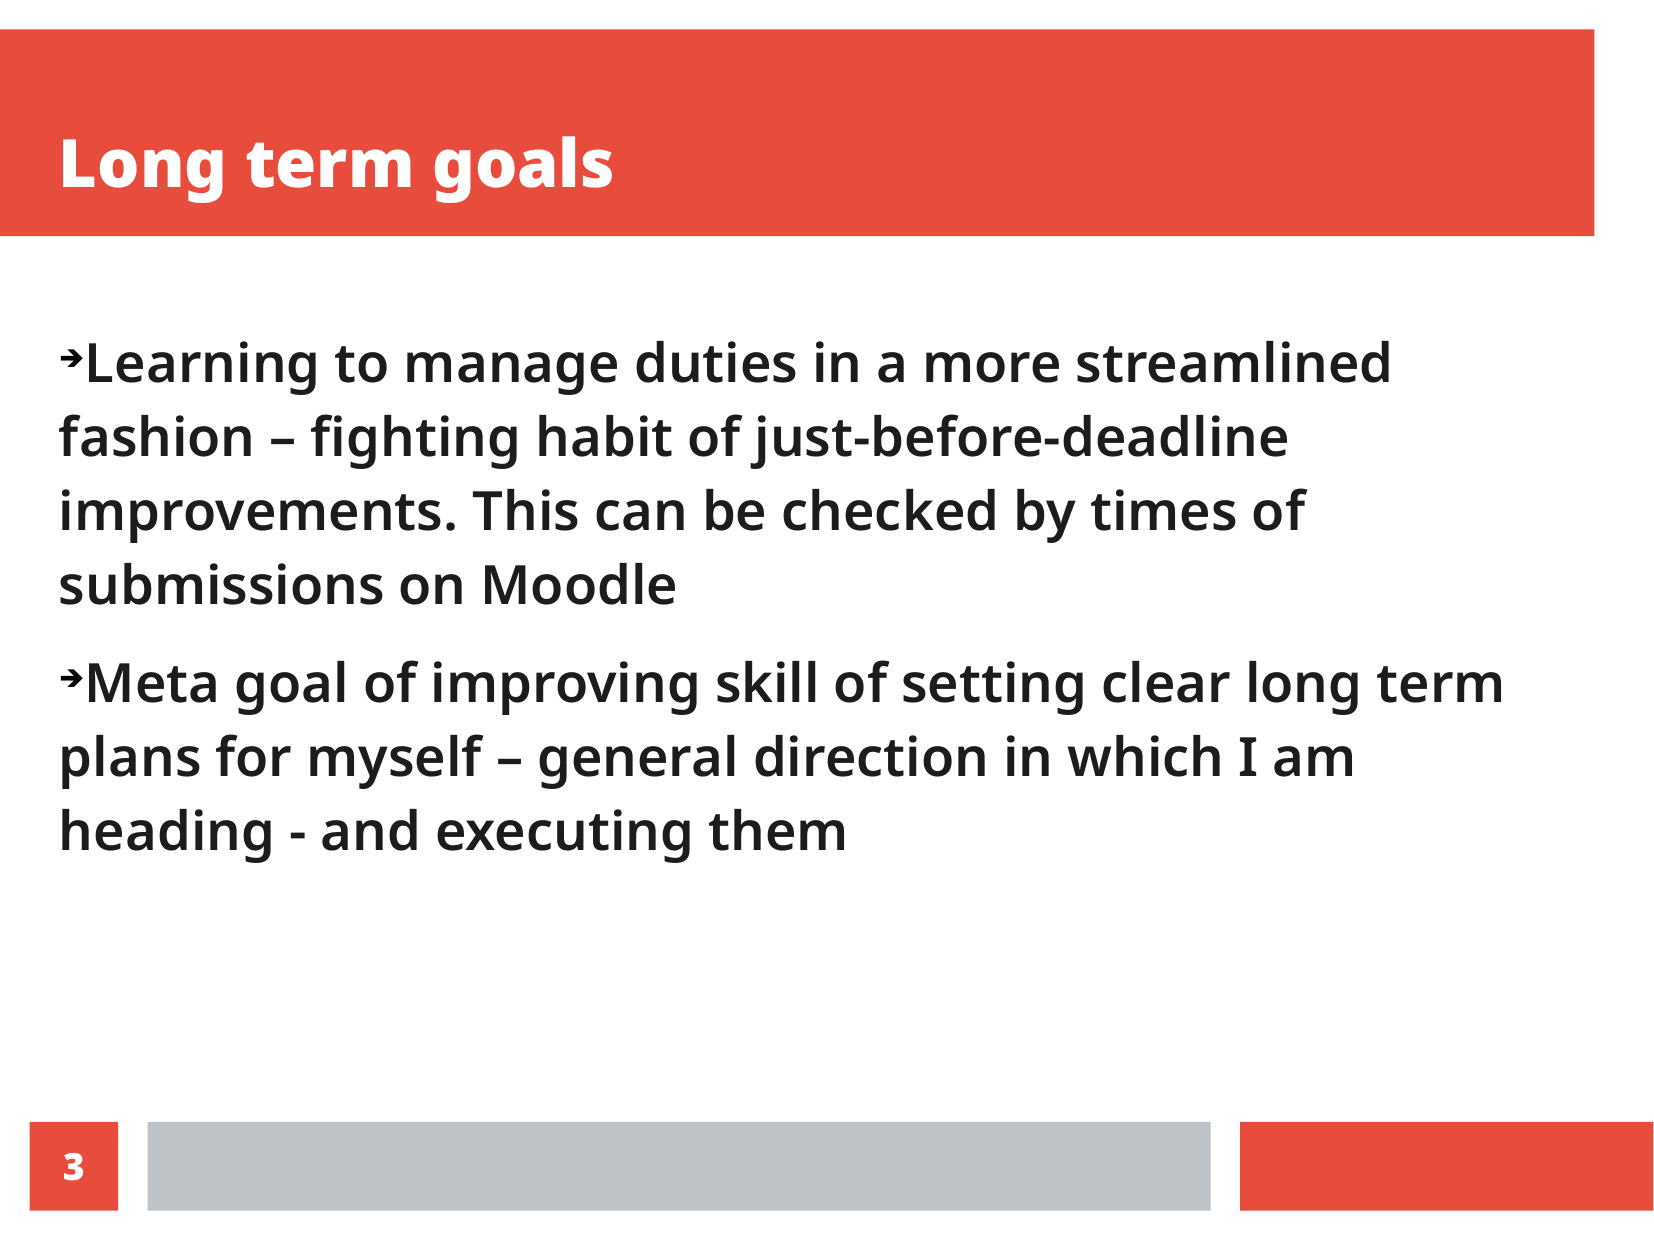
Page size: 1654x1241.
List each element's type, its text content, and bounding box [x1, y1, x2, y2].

list Learning to manage duties in a more streamlined fashion – fighting habit of just-before-deadline improvements. This can be checked by times of submissions on Moodle Meta goal of improving skill of setting clear long term plans for myself – general direction in which I am heading - and executing them [58, 324, 1565, 1093]
title Long term goals [59, 58, 1595, 207]
